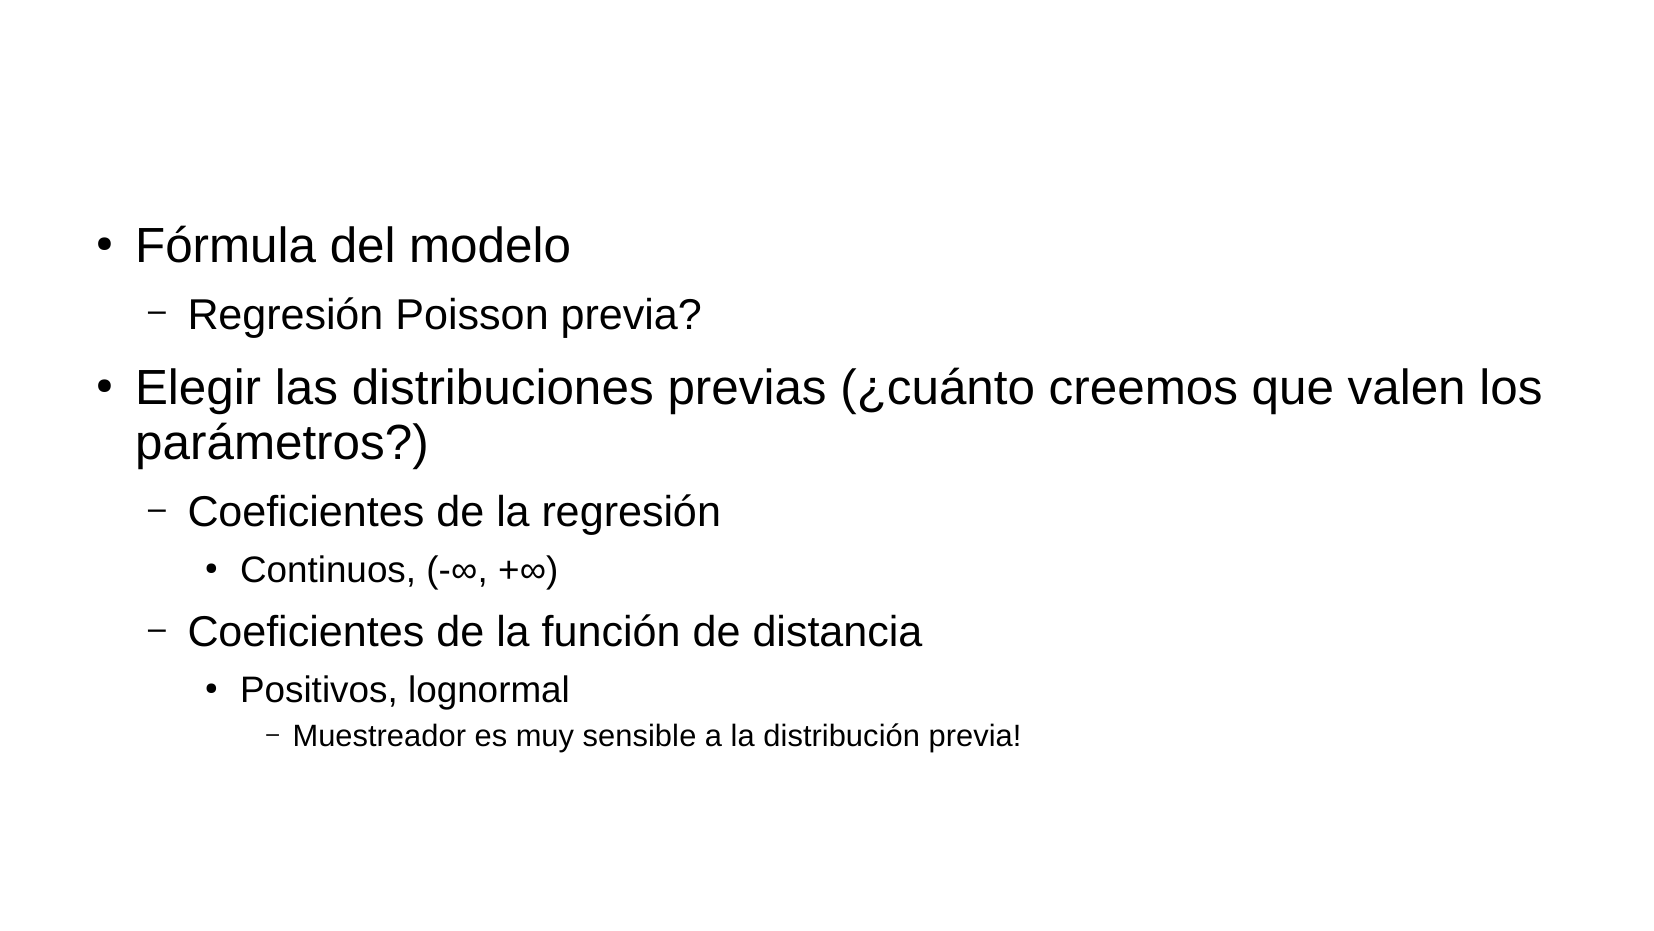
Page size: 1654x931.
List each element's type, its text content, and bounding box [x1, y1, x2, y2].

list Fórmula del modelo Regresión Poisson previa? Elegir las distribuciones previas (¿cuánto creemos que valen los parámetros?) Coeficientes de la regresión Continuos, (-∞, +∞) Coeficientes de la función de distancia Positivos, lognormal Muestreador es muy sensible a la distribución previa! [82, 217, 1571, 758]
